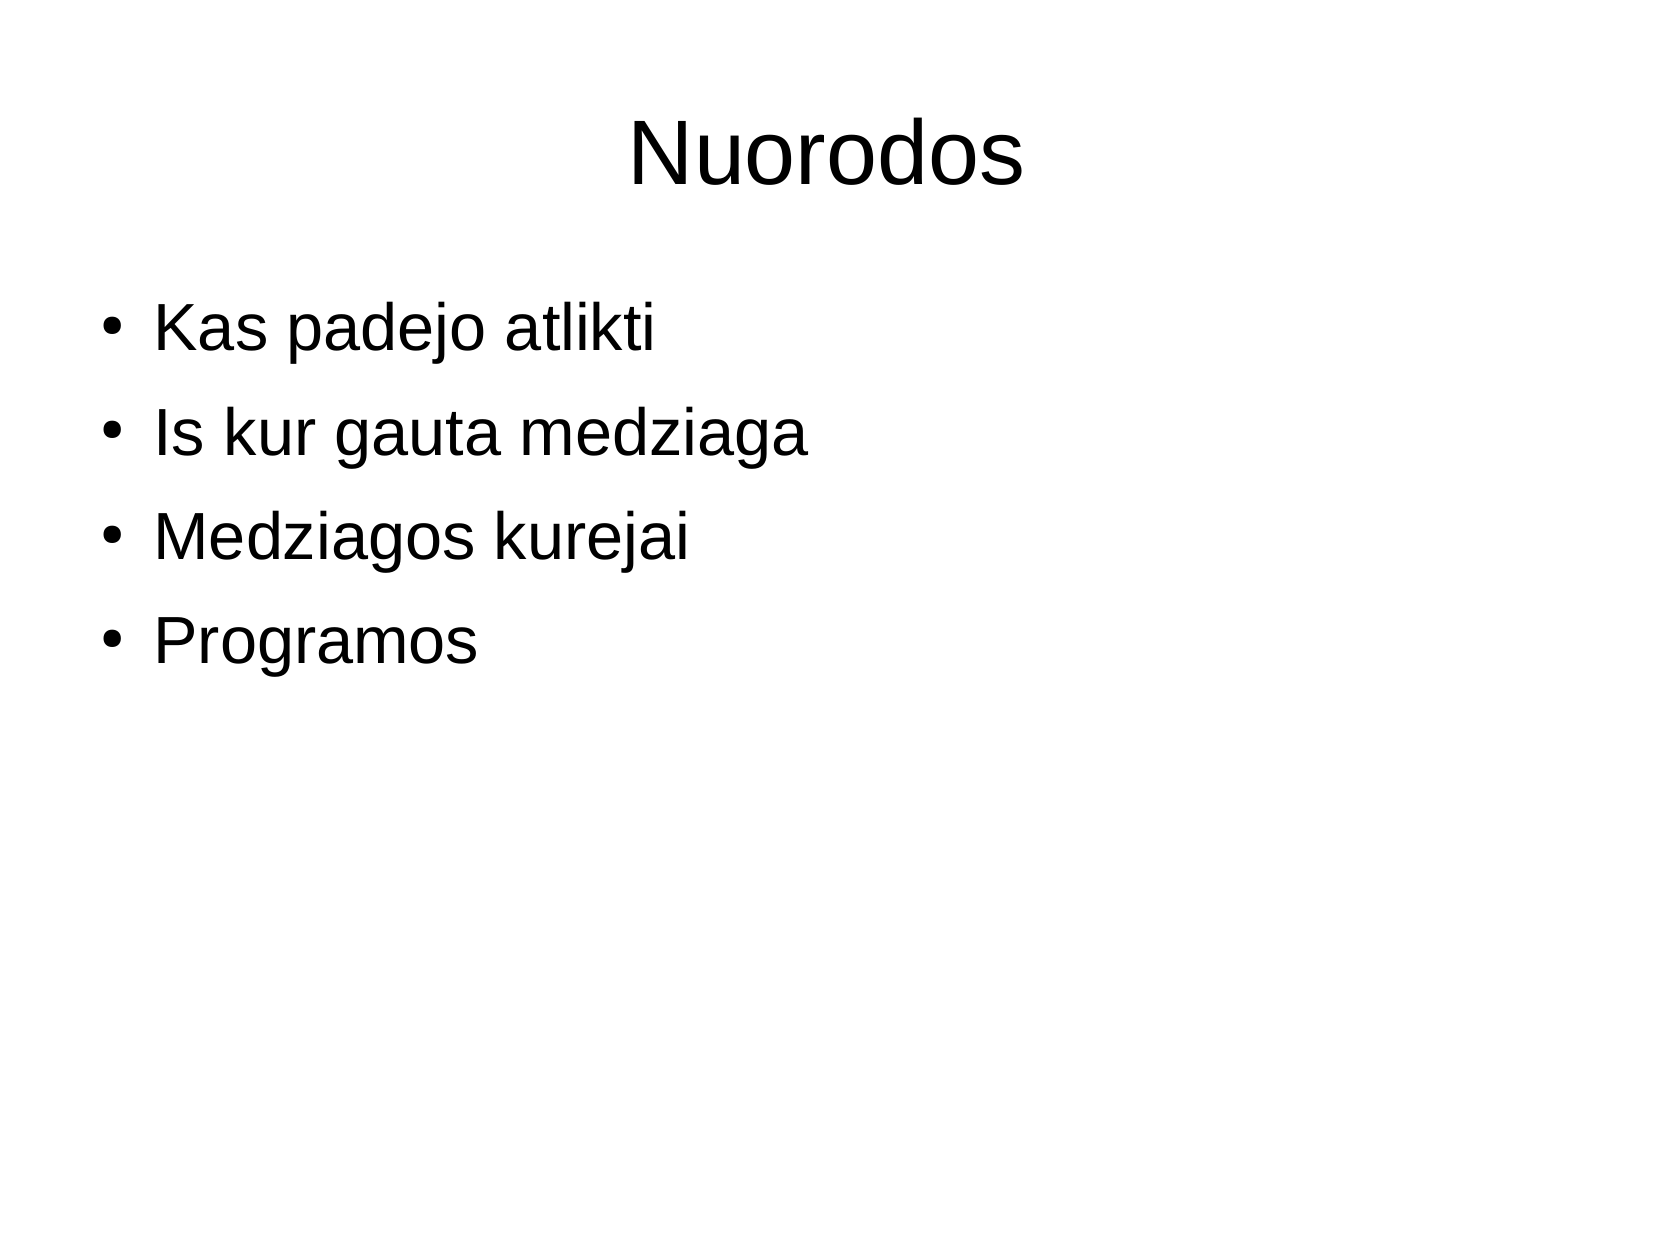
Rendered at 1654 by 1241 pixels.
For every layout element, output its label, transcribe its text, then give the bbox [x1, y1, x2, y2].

title Nuorodos [82, 49, 1571, 257]
list Kas padejo atlikti Is kur gauta medziaga Medziagos kurejai Programos [82, 290, 1571, 1010]
